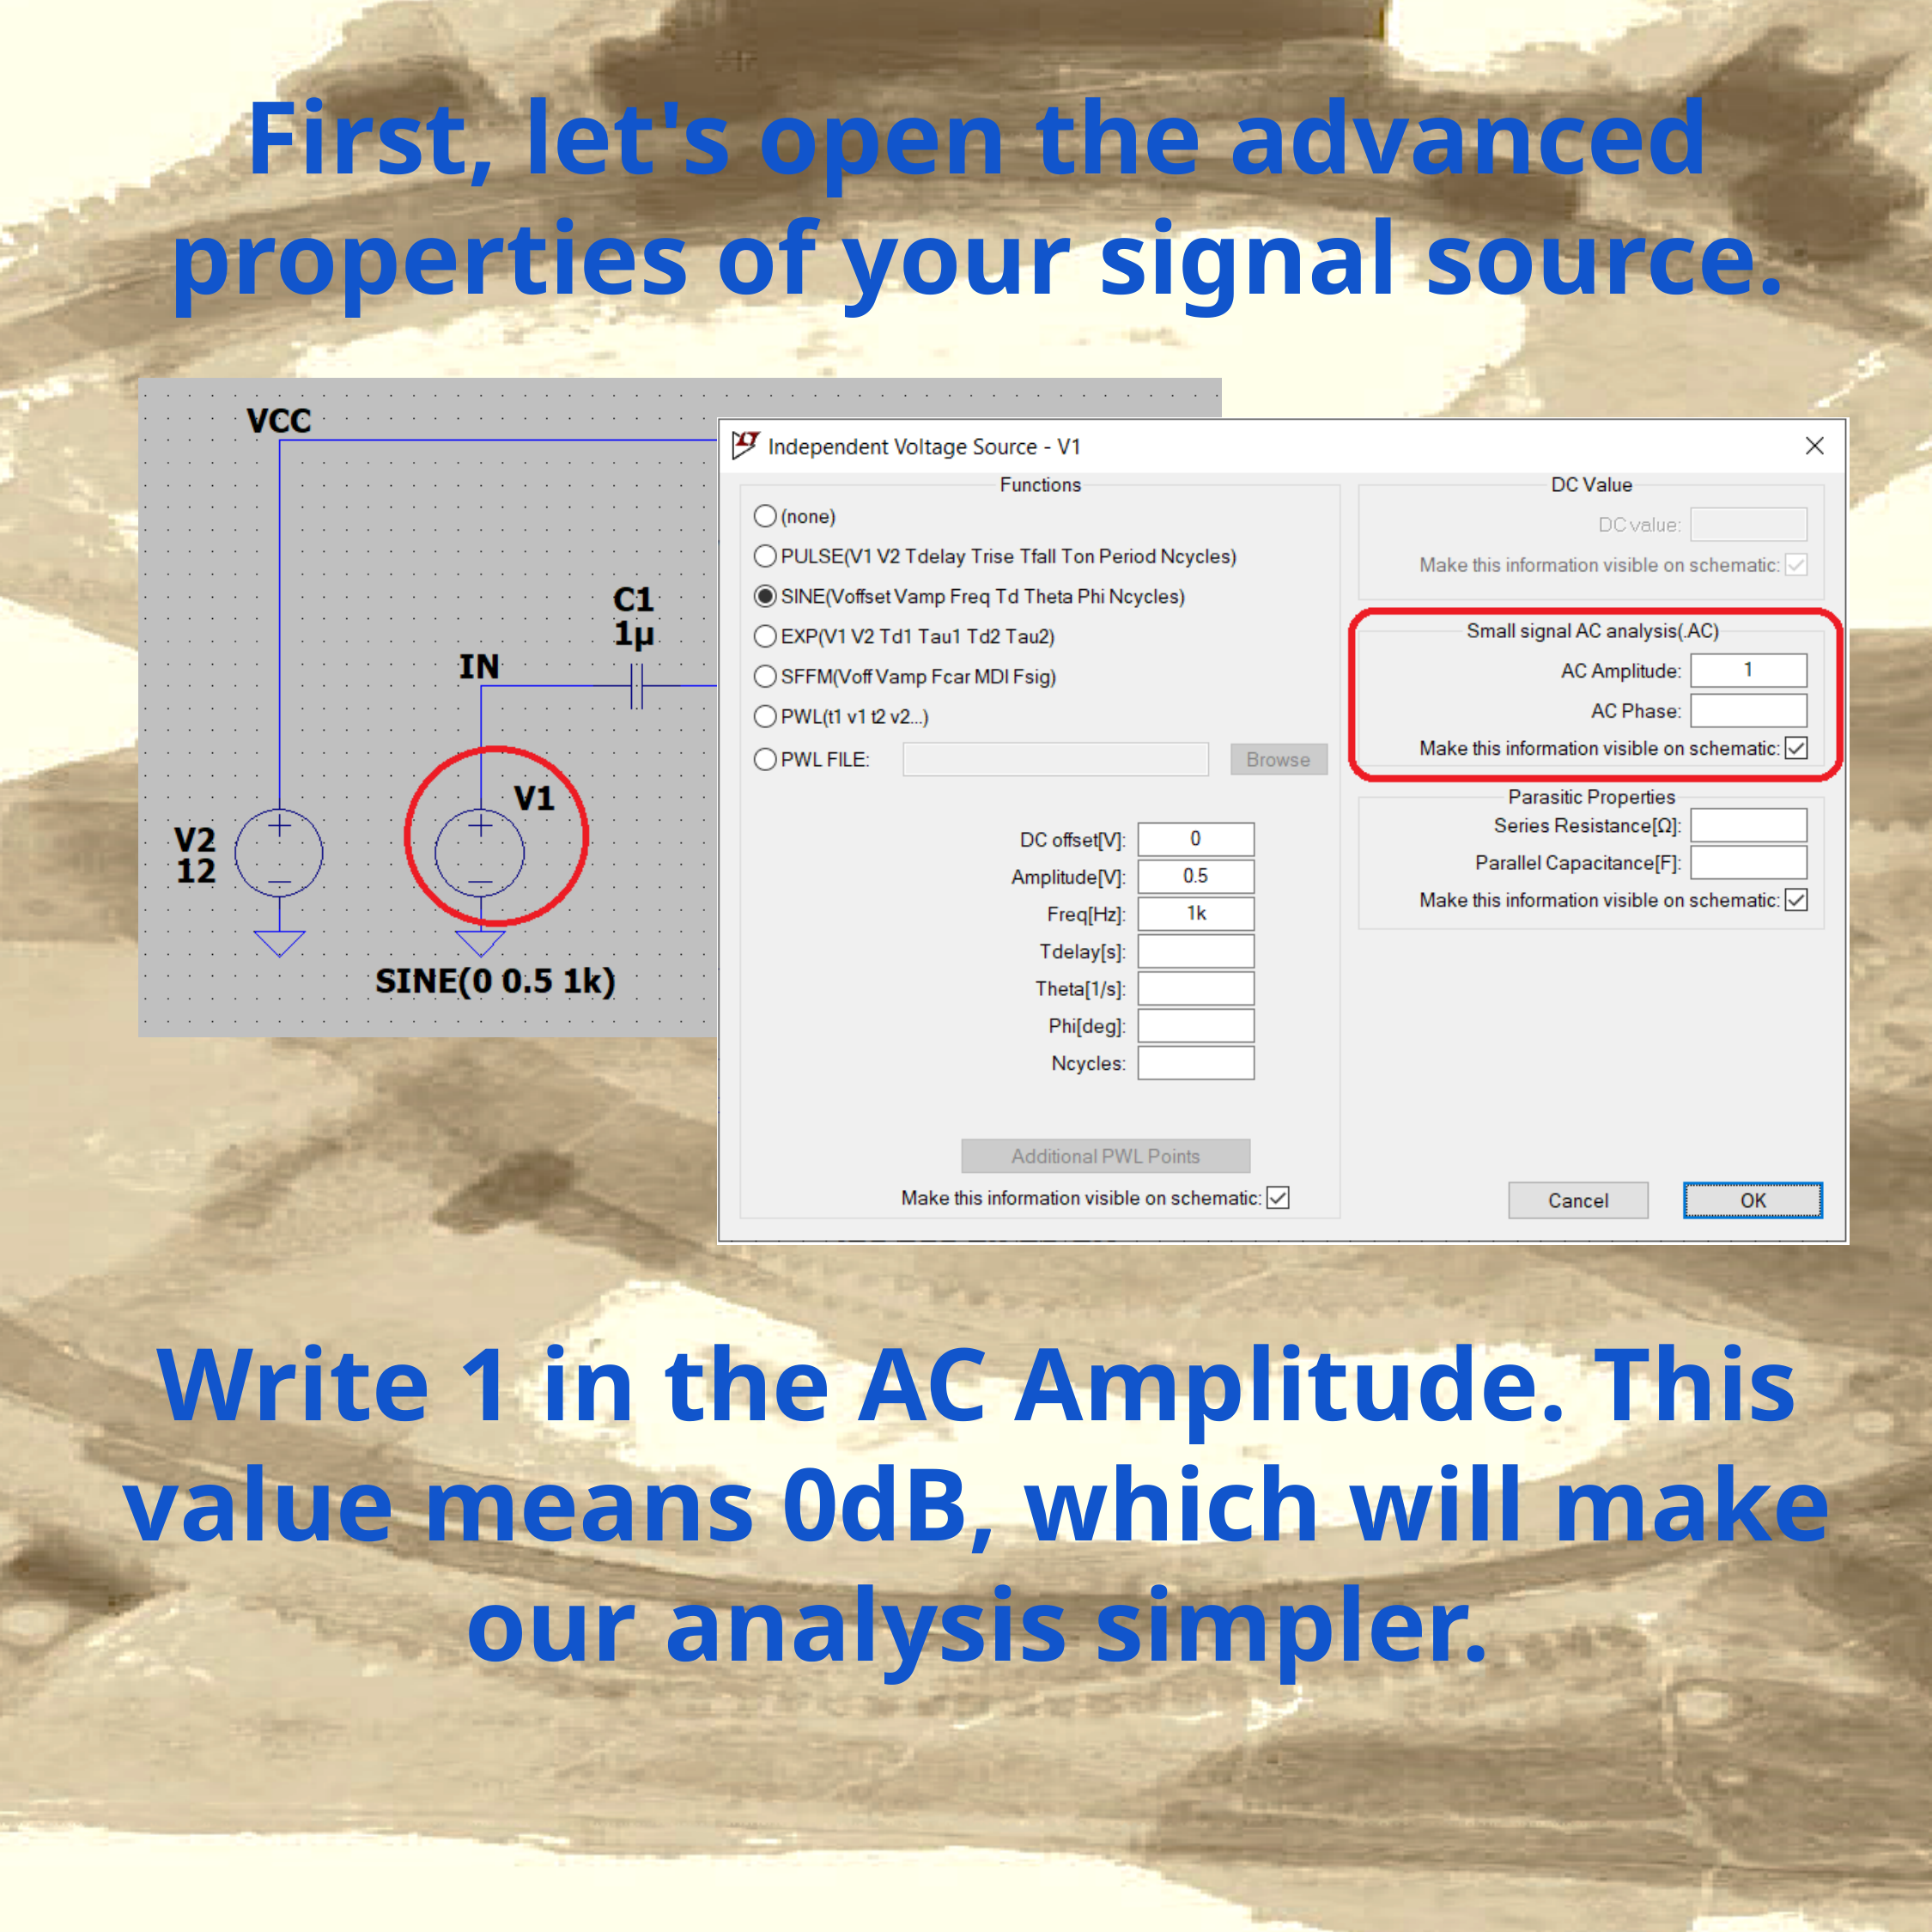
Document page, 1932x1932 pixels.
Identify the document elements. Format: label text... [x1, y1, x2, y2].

text_box First, let's open the advanced properties of your signal source. [71, 60, 1884, 379]
picture [0, 0, 1932, 1932]
text_box Write 1 in the AC Amplitude. This value means 0dB, which will make our analysis simpler. [71, 1308, 1884, 1589]
